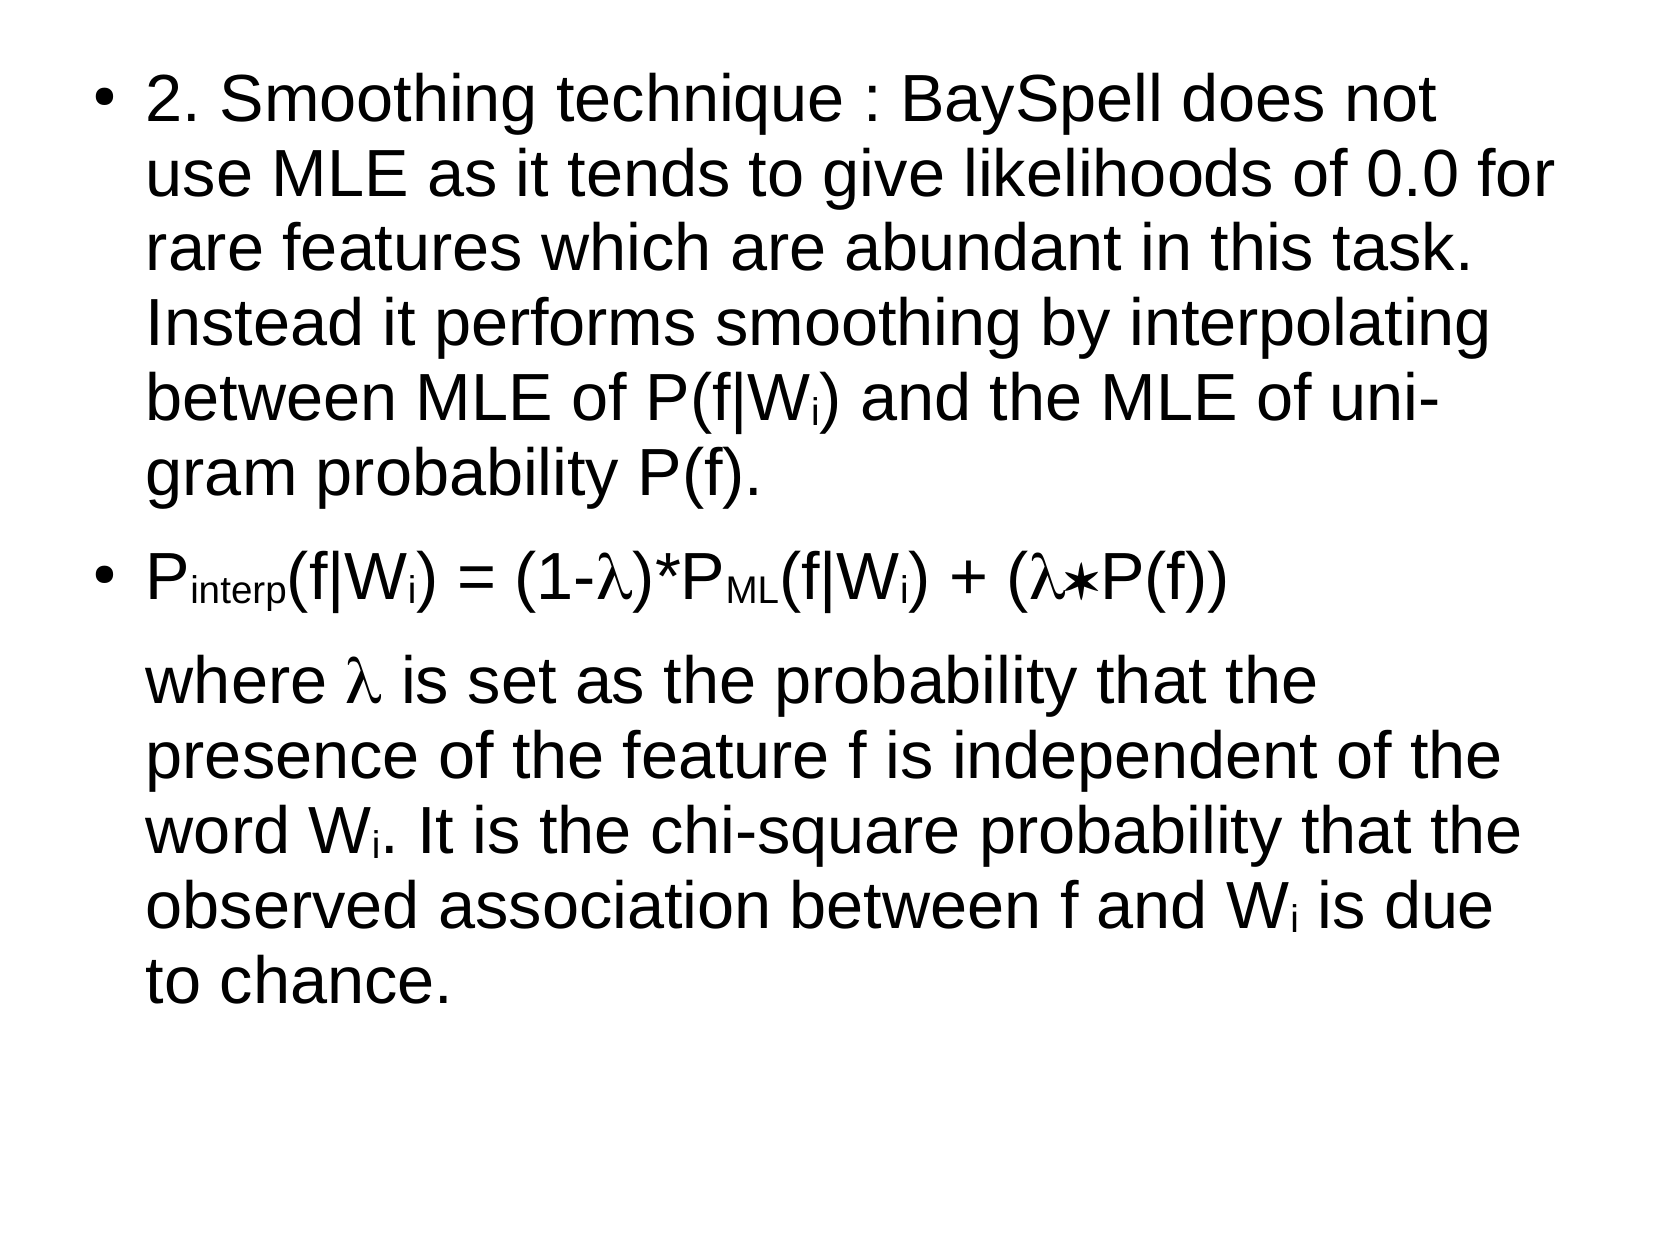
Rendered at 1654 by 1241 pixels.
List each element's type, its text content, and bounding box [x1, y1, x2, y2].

list 2. Smoothing technique : BaySpell does not use MLE as it tends to give likelihoods of 0.0 for rare features which are abundant in this task. Instead it performs smoothing by interpolating between MLE of P(f|Wi) and the MLE of uni-gram probability P(f). Pinterp(f|Wi) = (1-l)*PML(f|Wi) + (l*P(f)) where l is set as the probability that the presence of the feature f is independent of the word Wi. It is the chi-square probability that the observed association between f and Wi is due to chance. [75, 60, 1564, 1216]
